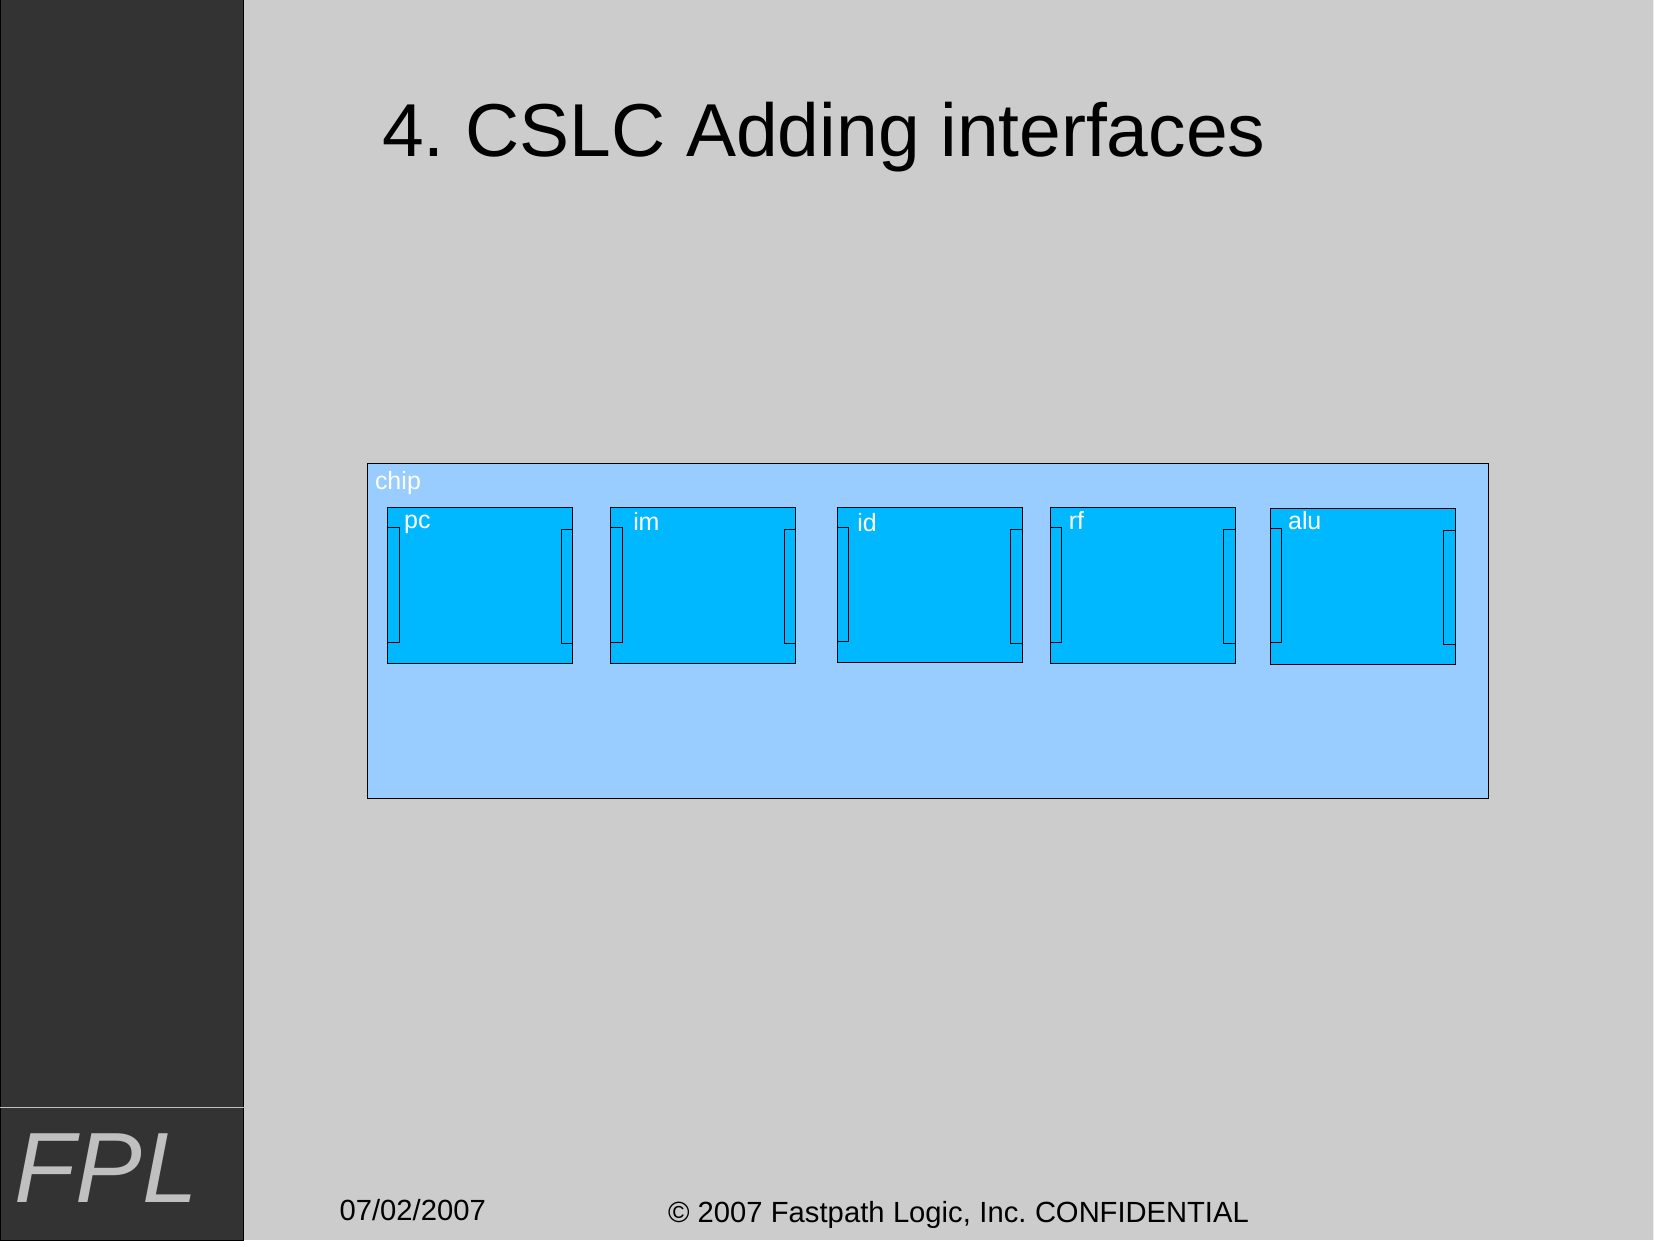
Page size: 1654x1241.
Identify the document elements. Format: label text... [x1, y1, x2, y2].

text_box im [618, 500, 682, 553]
text_box pc [389, 498, 452, 551]
text_box rf [1054, 499, 1137, 552]
text_box alu [1273, 499, 1356, 552]
text_box chip [360, 459, 449, 512]
text_box id [842, 501, 925, 554]
text_box [367, 463, 1489, 799]
title 4. CSLC Adding interfaces [118, 41, 1531, 219]
